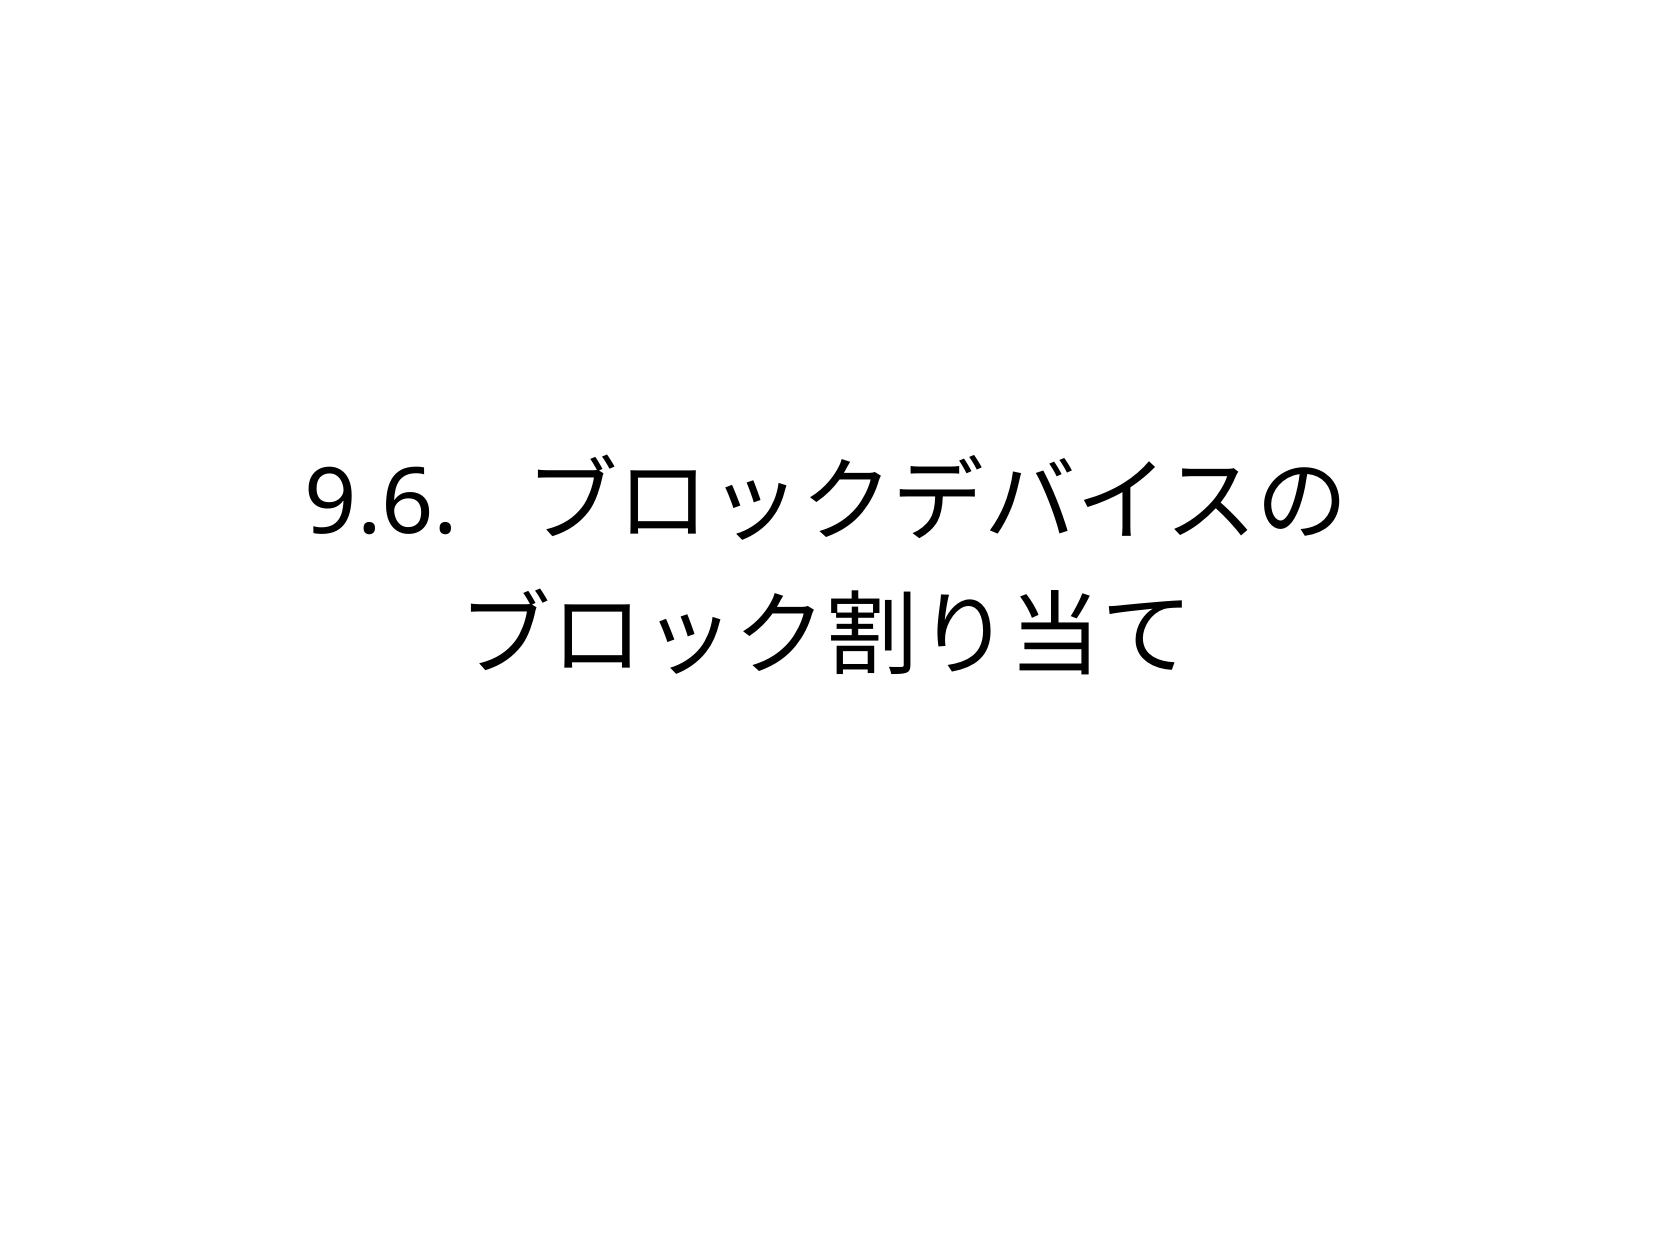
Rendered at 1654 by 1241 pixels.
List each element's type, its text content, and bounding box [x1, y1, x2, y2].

title 9.6. ブロックデバイスの ブロック割り当て [82, 456, 1571, 664]
